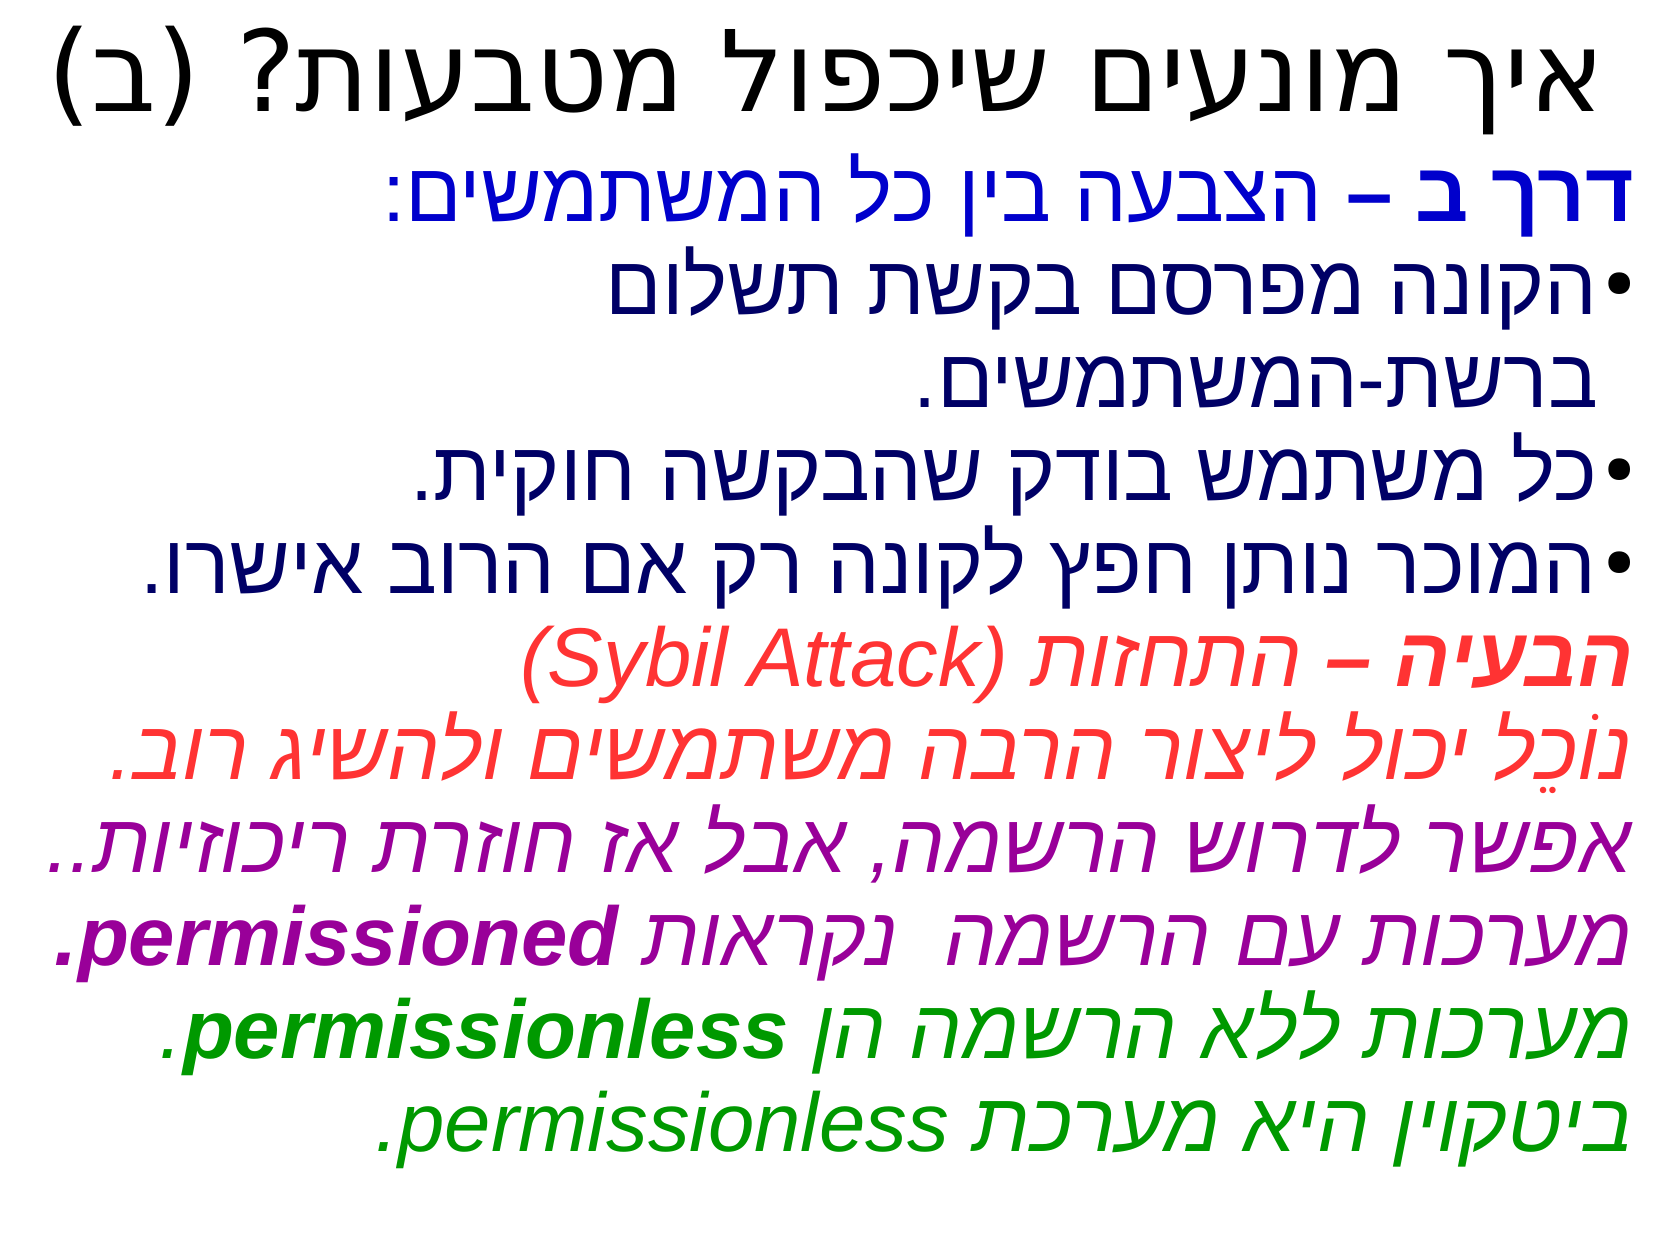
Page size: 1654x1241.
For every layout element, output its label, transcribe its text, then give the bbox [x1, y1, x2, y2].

text_box דרך ב – הצבעה בין כל המשתמשים: הקונה מפרסם בקשת תשלום ברשת-המשתמשים. כל משתמש בודק שהבקשה חוקית. המוכר נותן חפץ לקונה רק אם הרוב אישרו. הבעיה – התחזות (Sybil Attack) נוֹכֵל יכול ליצור הרבה משתמשים ולהשיג רוב. אפשר לדרוש הרשמה, אבל אז חוזרת ריכוזיות.. מערכות עם הרשמה נקראות permissioned. מערכות ללא הרשמה הן permissionless. ביטקוין היא מערכת permissionless. [0, 138, 1649, 1177]
text_box איך מונעים שיכפול מטבעות? (ב) [0, 0, 1654, 146]
